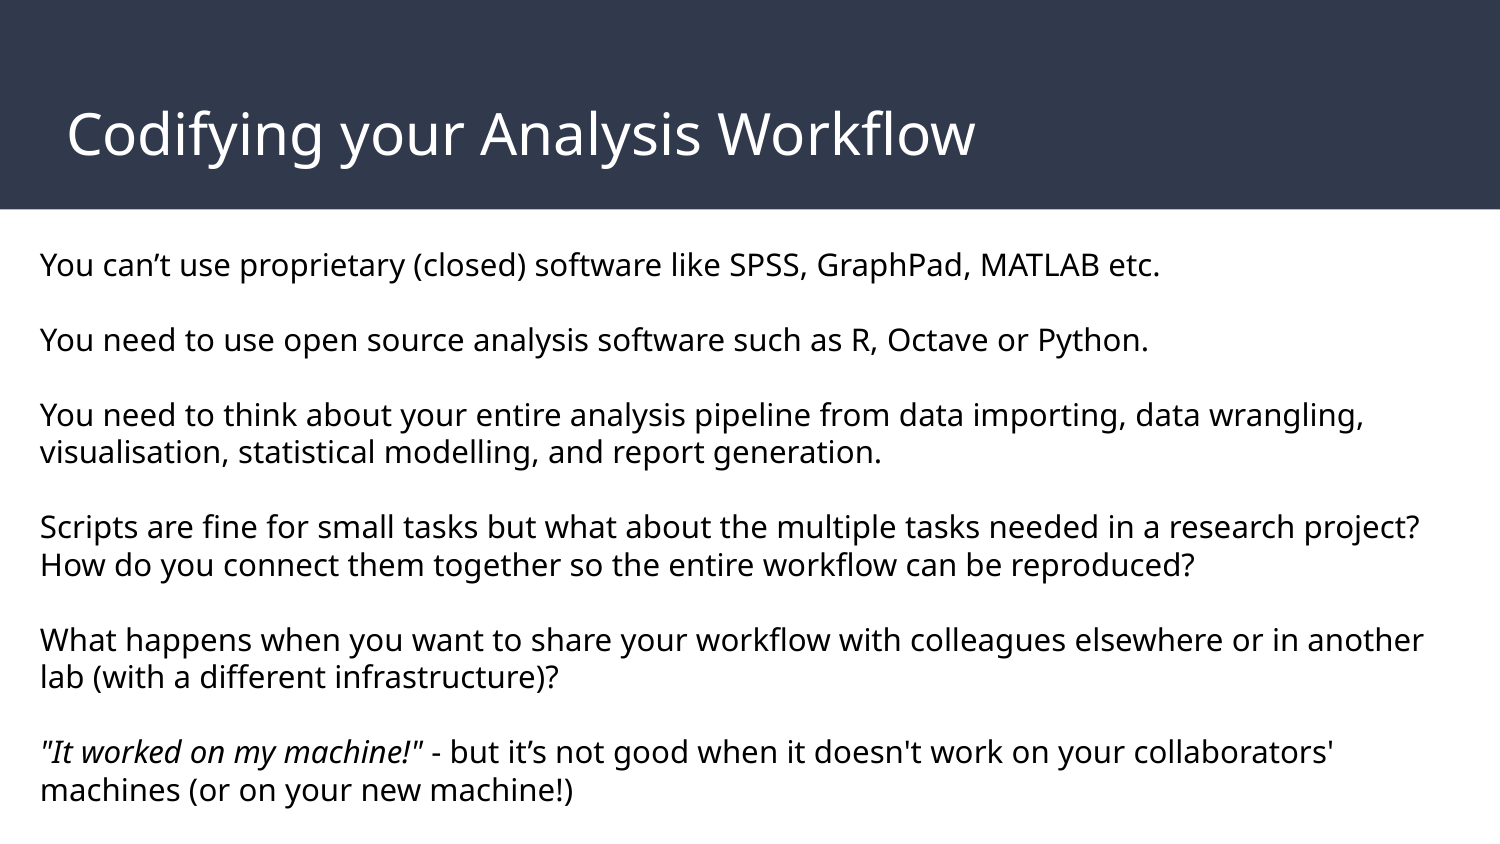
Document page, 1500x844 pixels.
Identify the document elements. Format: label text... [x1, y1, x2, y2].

text_box You can’t use proprietary (closed) software like SPSS, GraphPad, MATLAB etc. You need to use open source analysis software such as R, Octave or Python. You need to think about your entire analysis pipeline from data importing, data wrangling, visualisation, statistical modelling, and report generation. Scripts are fine for small tasks but what about the multiple tasks needed in a research project? How do you connect them together so the entire workflow can be reproduced? What happens when you want to share your workflow with colleagues elsewhere or in another lab (with a different infrastructure)? "It worked on my machine!" - but it’s not good when it doesn't work on your collaborators' machines (or on your new machine!) [25, 230, 1482, 831]
title Codifying your Analysis Workflow [51, 82, 1449, 185]
